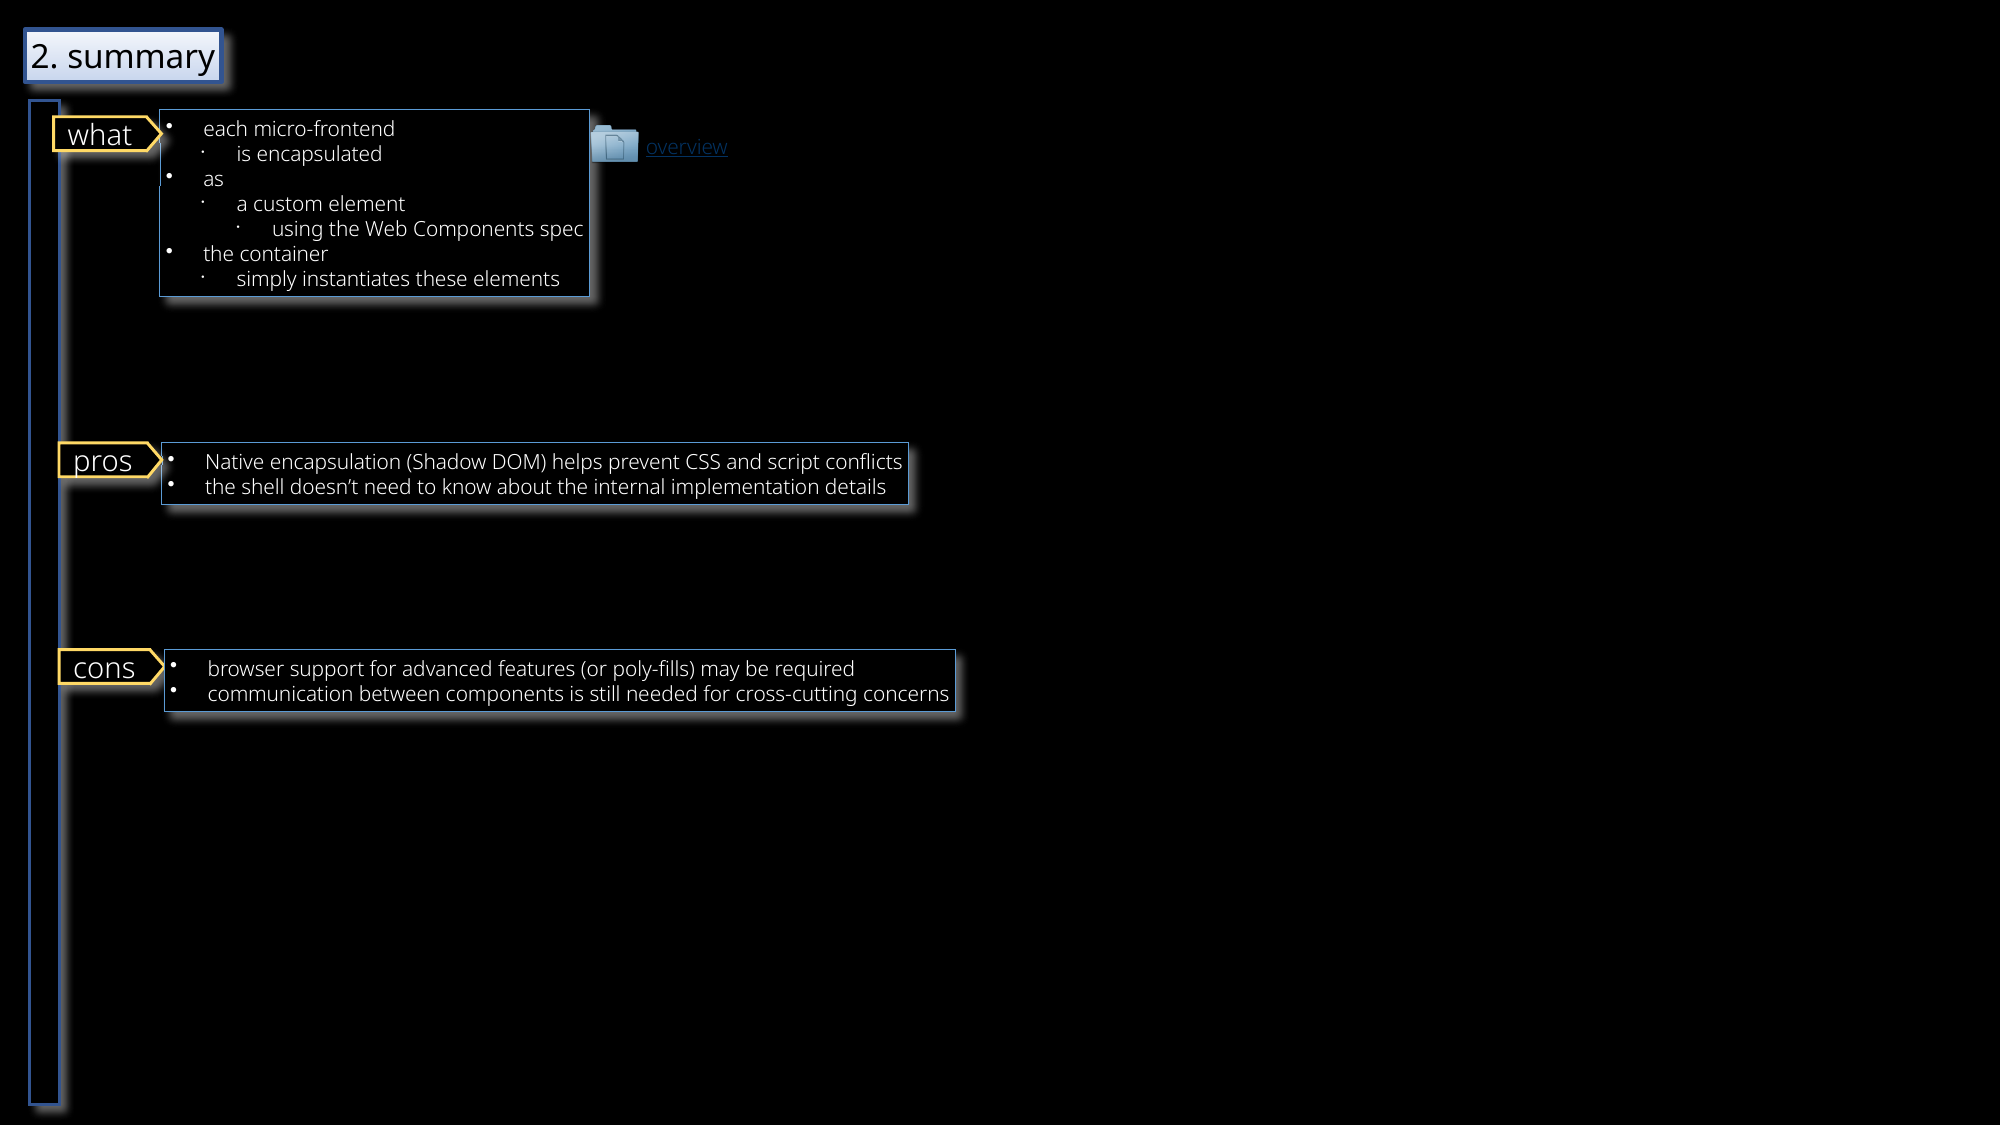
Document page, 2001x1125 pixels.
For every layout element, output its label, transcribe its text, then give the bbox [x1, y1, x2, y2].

text_box browser support for advanced features (or poly-fills) may be required communication between components is still needed for cross-cutting concerns [164, 649, 956, 712]
text_box Native encapsulation (Shadow DOM) helps prevent CSS and script conflicts the shell doesn’t need to know about the internal implementation details [161, 442, 909, 505]
title 2. summary [29, 29, 217, 82]
text_box [29, 100, 60, 1105]
text_box overview [645, 157, 728, 162]
text_box pros [58, 442, 162, 477]
text_box what [53, 116, 162, 151]
text_box cons [59, 649, 164, 684]
picture [590, 118, 639, 168]
text_box overview [645, 133, 728, 156]
text_box each micro‑frontend is encapsulated as a custom element using the Web Components spec the container simply instantiates these elements [159, 109, 590, 297]
